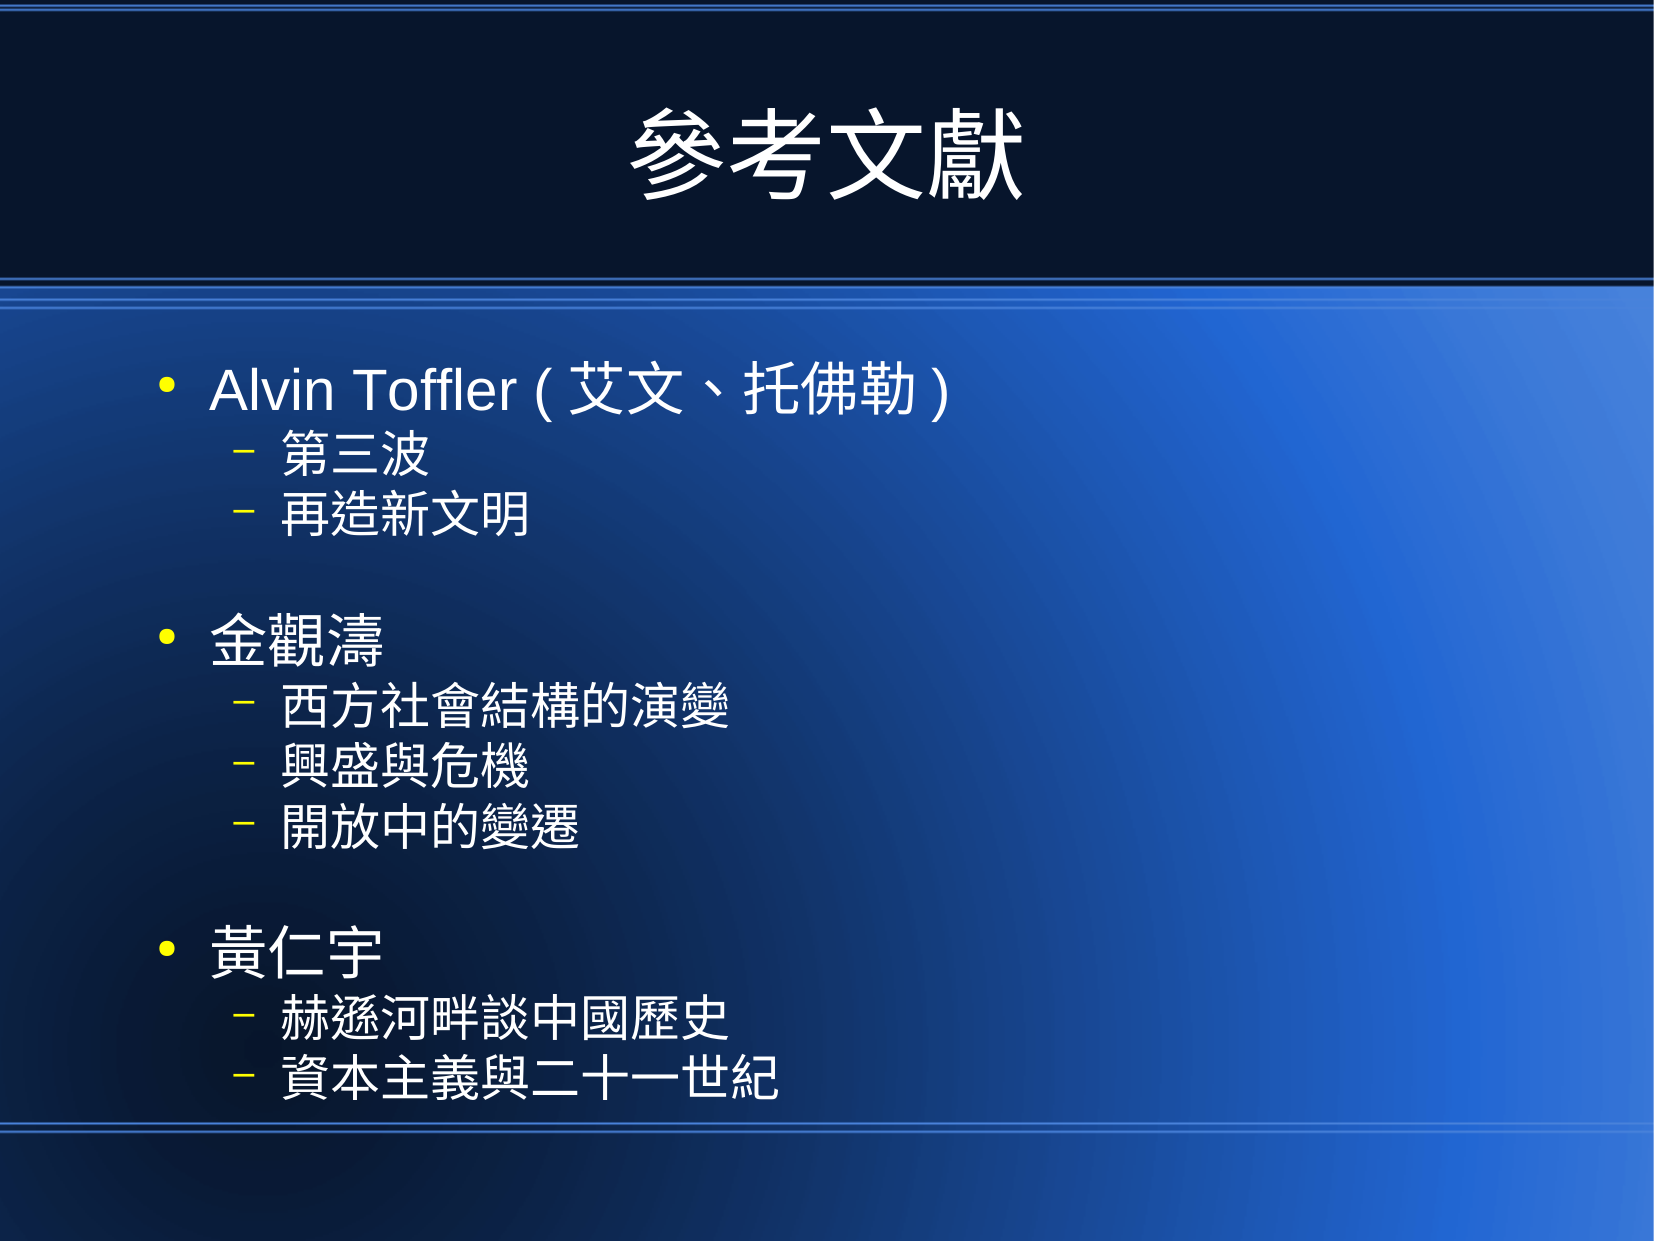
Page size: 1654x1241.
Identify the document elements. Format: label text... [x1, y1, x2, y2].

title 參考文獻 [82, 49, 1571, 257]
list Alvin Toffler (艾文、托佛勒) 第三波 再造新文明 金觀濤 西方社會結構的演變 興盛與危機 開放中的變遷 黃仁宇 赫遜河畔談中國歷史 資本主義與二十一世紀 [124, 358, 1517, 1209]
picture [0, 0, 1654, 1241]
